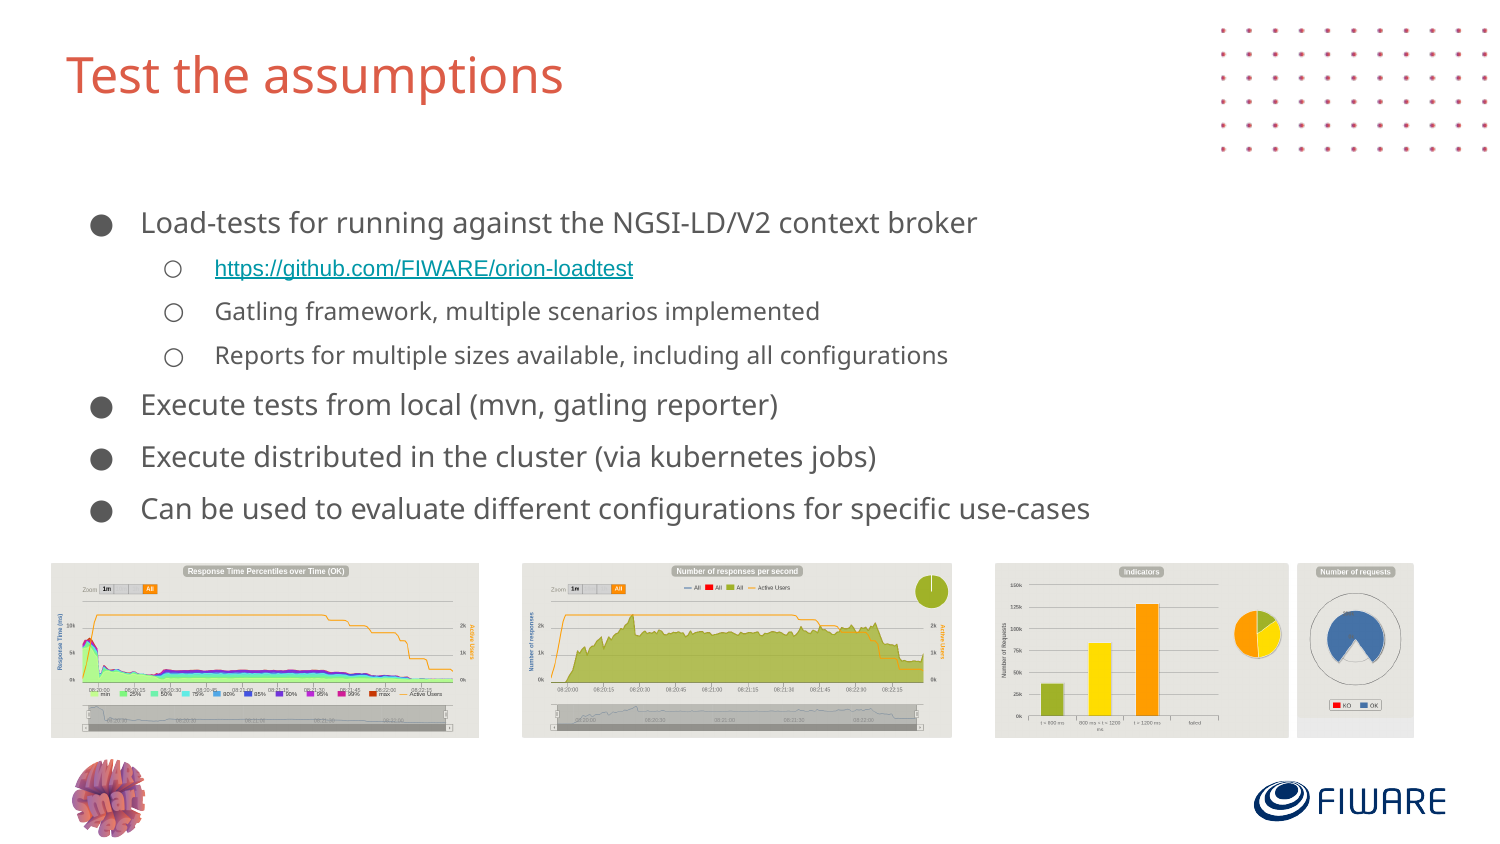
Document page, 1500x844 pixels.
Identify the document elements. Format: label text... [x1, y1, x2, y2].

picture [1221, 28, 1488, 152]
picture [51, 563, 479, 738]
list Load-tests for running against the NGSI-LD/V2 context broker https://github.com/FIWARE/orion-loadtest Gatling framework, multiple scenarios implemented Reports for multiple sizes available, including all configurations Execute tests from local (mvn, gatling reporter) Execute distributed in the cluster (via kubernetes jobs) Can be used to evaluate different configurations for specific use-cases [51, 172, 1423, 543]
picture [1252, 778, 1449, 823]
picture [522, 563, 952, 738]
title Test the assumptions [51, 28, 1129, 152]
picture [63, 754, 160, 844]
picture [995, 563, 1414, 738]
